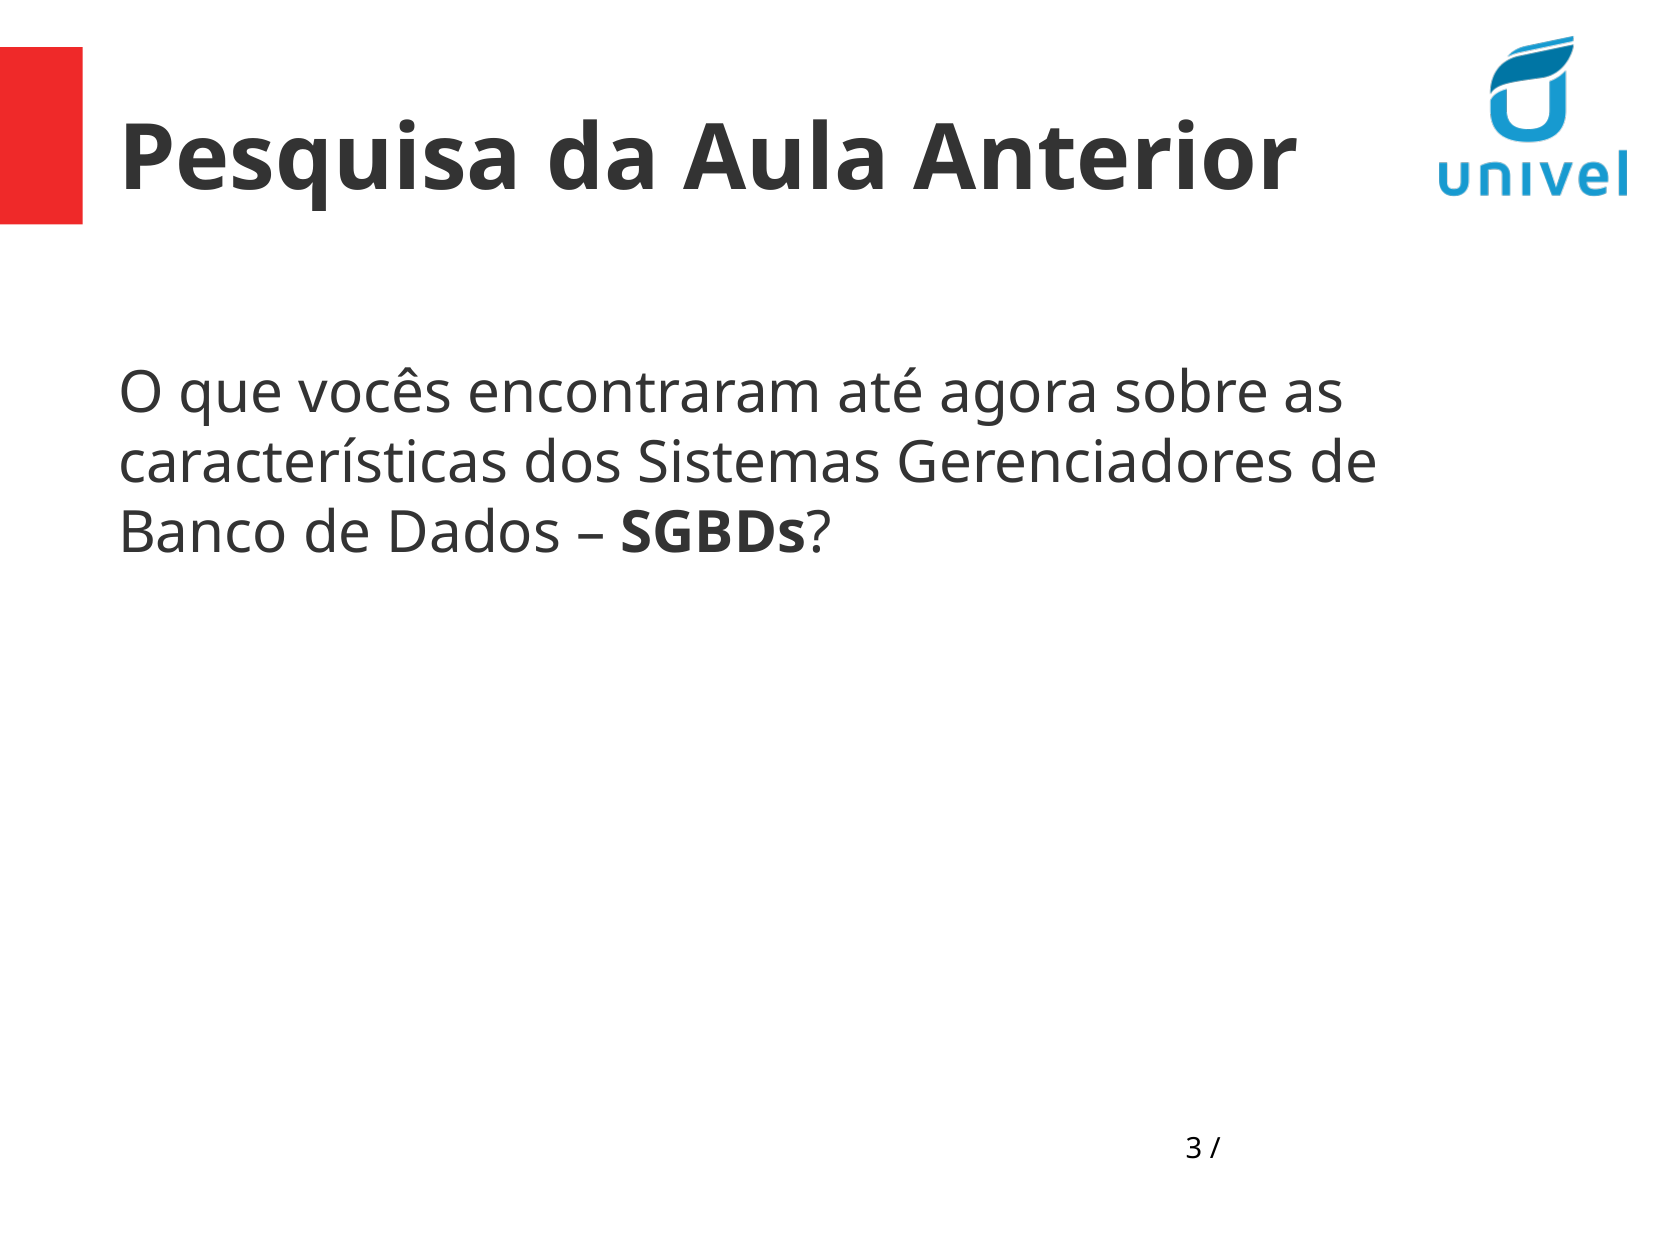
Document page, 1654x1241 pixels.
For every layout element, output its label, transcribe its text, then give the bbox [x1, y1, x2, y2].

title Pesquisa da Aula Anterior [118, 49, 1571, 257]
list O que vocês encontraram até agora sobre as características dos Sistemas Gerenciadores de Banco de Dados – SGBDs? [118, 354, 1536, 1074]
text_box / [1185, 1129, 1571, 1216]
